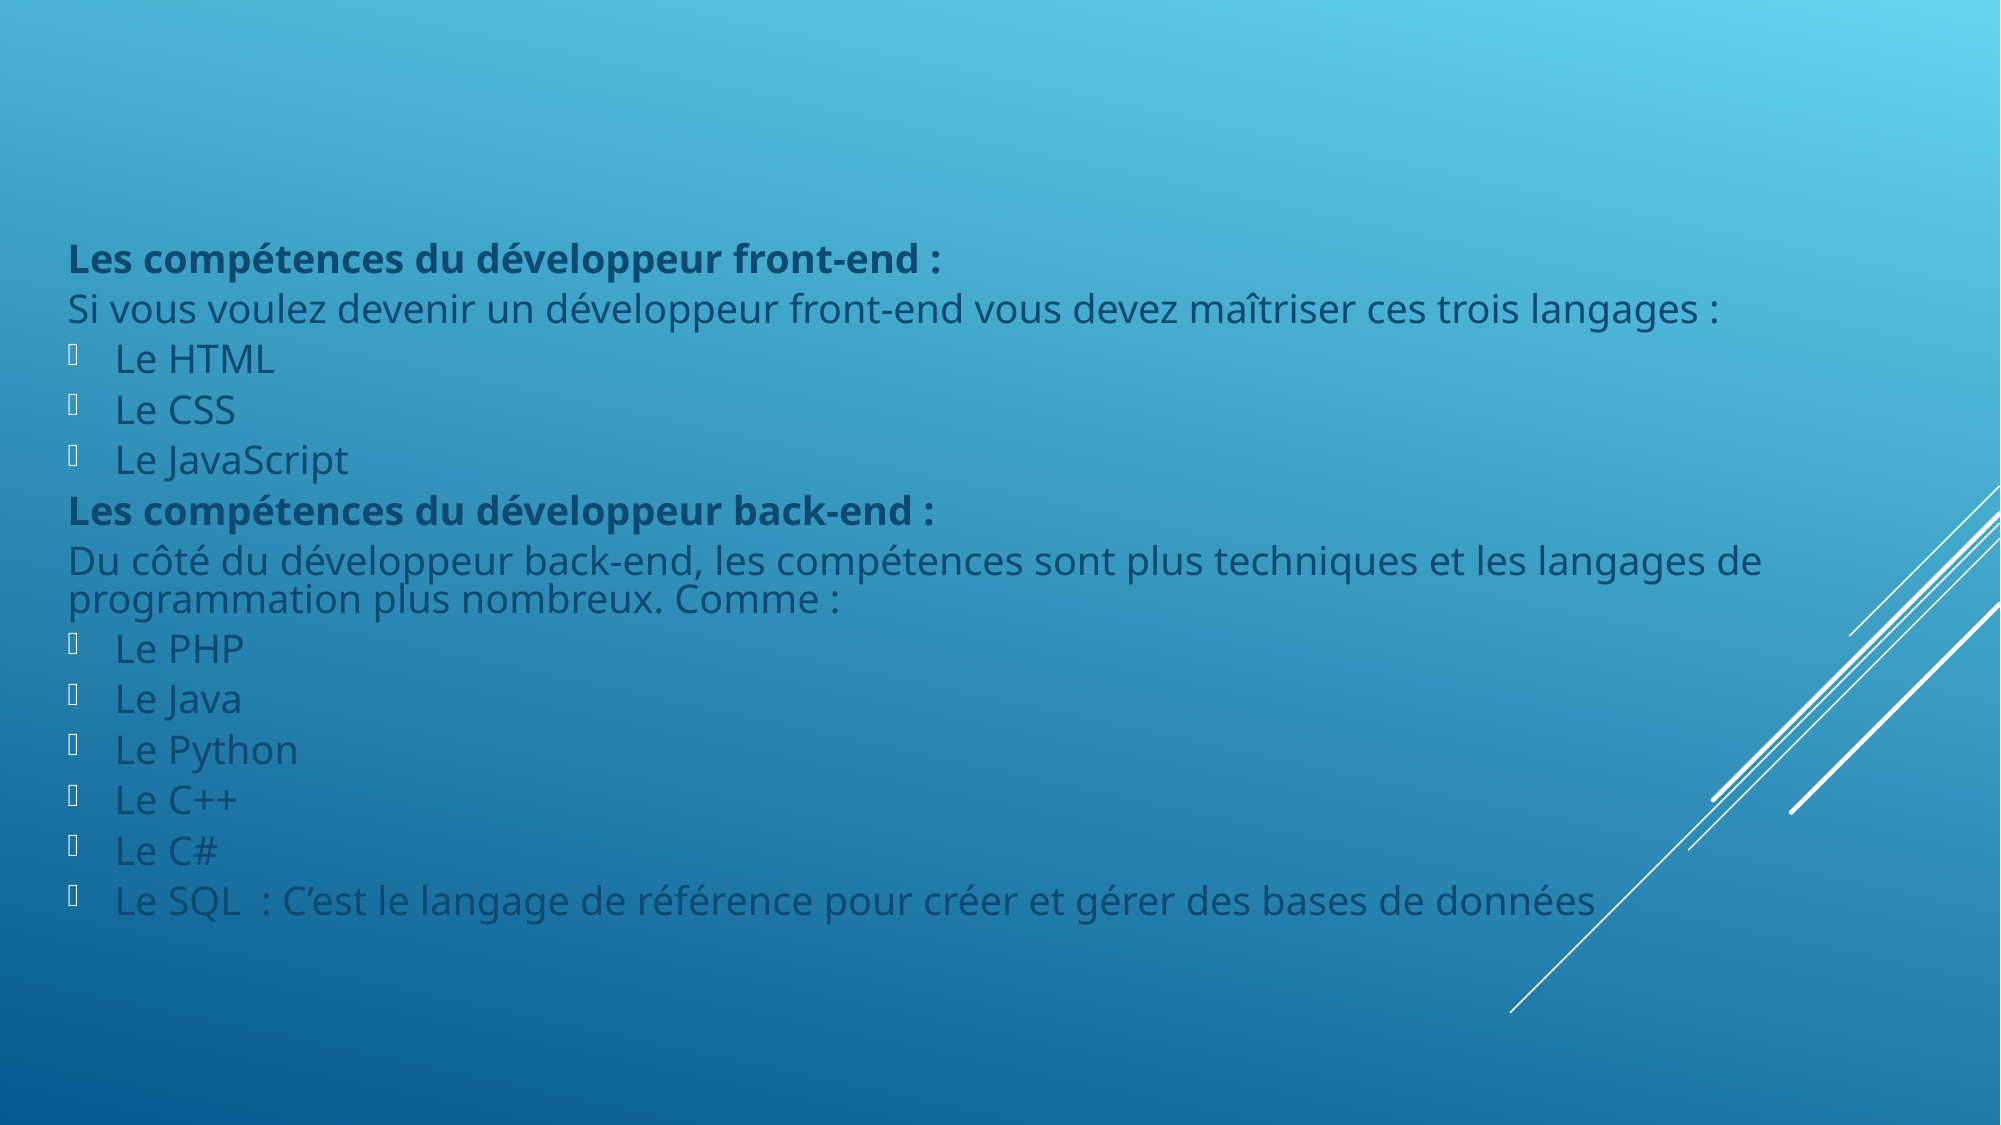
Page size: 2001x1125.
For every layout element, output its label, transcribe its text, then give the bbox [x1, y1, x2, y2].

list Les compétences du développeur front-end : Si vous voulez devenir un développeur front-end vous devez maîtriser ces trois langages : Le HTML Le CSS Le JavaScript Les compétences du développeur back-end : Du côté du développeur back-end, les compétences sont plus techniques et les langages de programmation plus nombreux. Comme : Le PHP Le Java Le Python Le C++ Le C# Le SQL : C’est le langage de référence pour créer et gérer des bases de données [52, 226, 1958, 1091]
